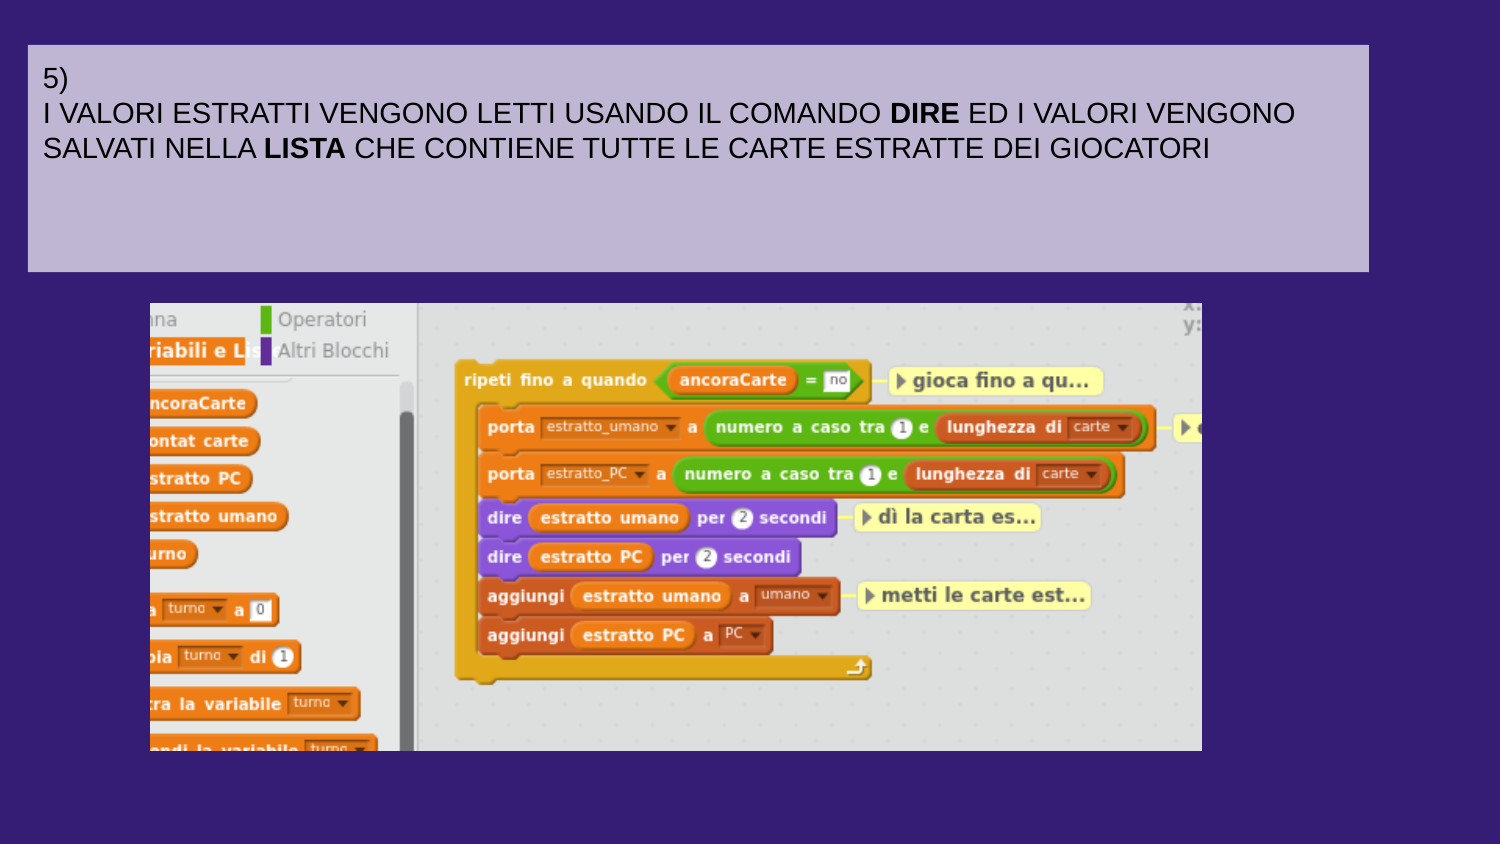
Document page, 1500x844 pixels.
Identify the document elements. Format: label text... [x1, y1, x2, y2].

text_box 5) I VALORI ESTRATTI VENGONO LETTI USANDO IL COMANDO DIRE ED I VALORI VENGONO SALVATI NELLA LISTA CHE CONTIENE TUTTE LE CARTE ESTRATTE DEI GIOCATORI [27, 44, 1369, 273]
picture [150, 303, 1202, 751]
